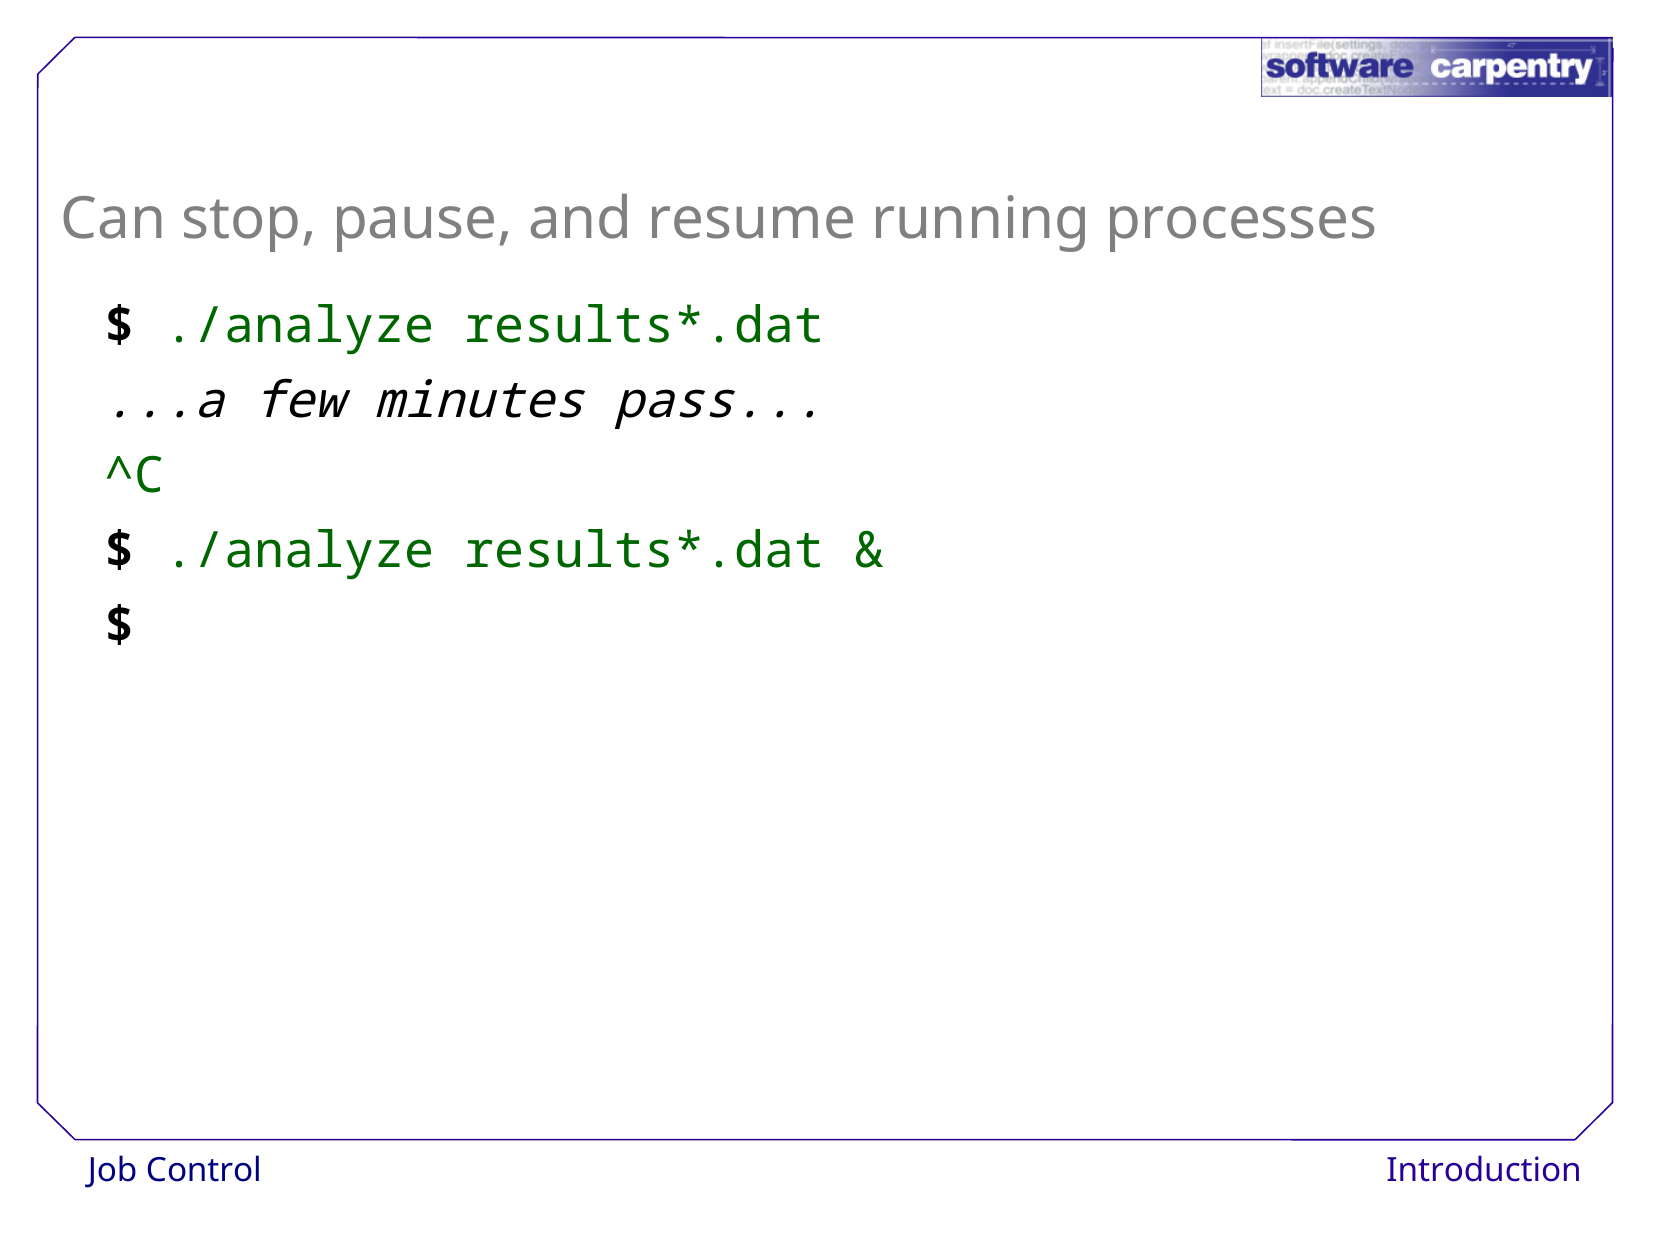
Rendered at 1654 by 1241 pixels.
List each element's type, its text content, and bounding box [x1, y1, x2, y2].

picture [1261, 39, 1613, 97]
text_box Can stop, pause, and resume running processes [45, 138, 1543, 259]
text_box $ ./analyze results*.dat ...a few minutes pass... ^C $ ./analyze results*.dat & $ [89, 270, 1512, 1065]
